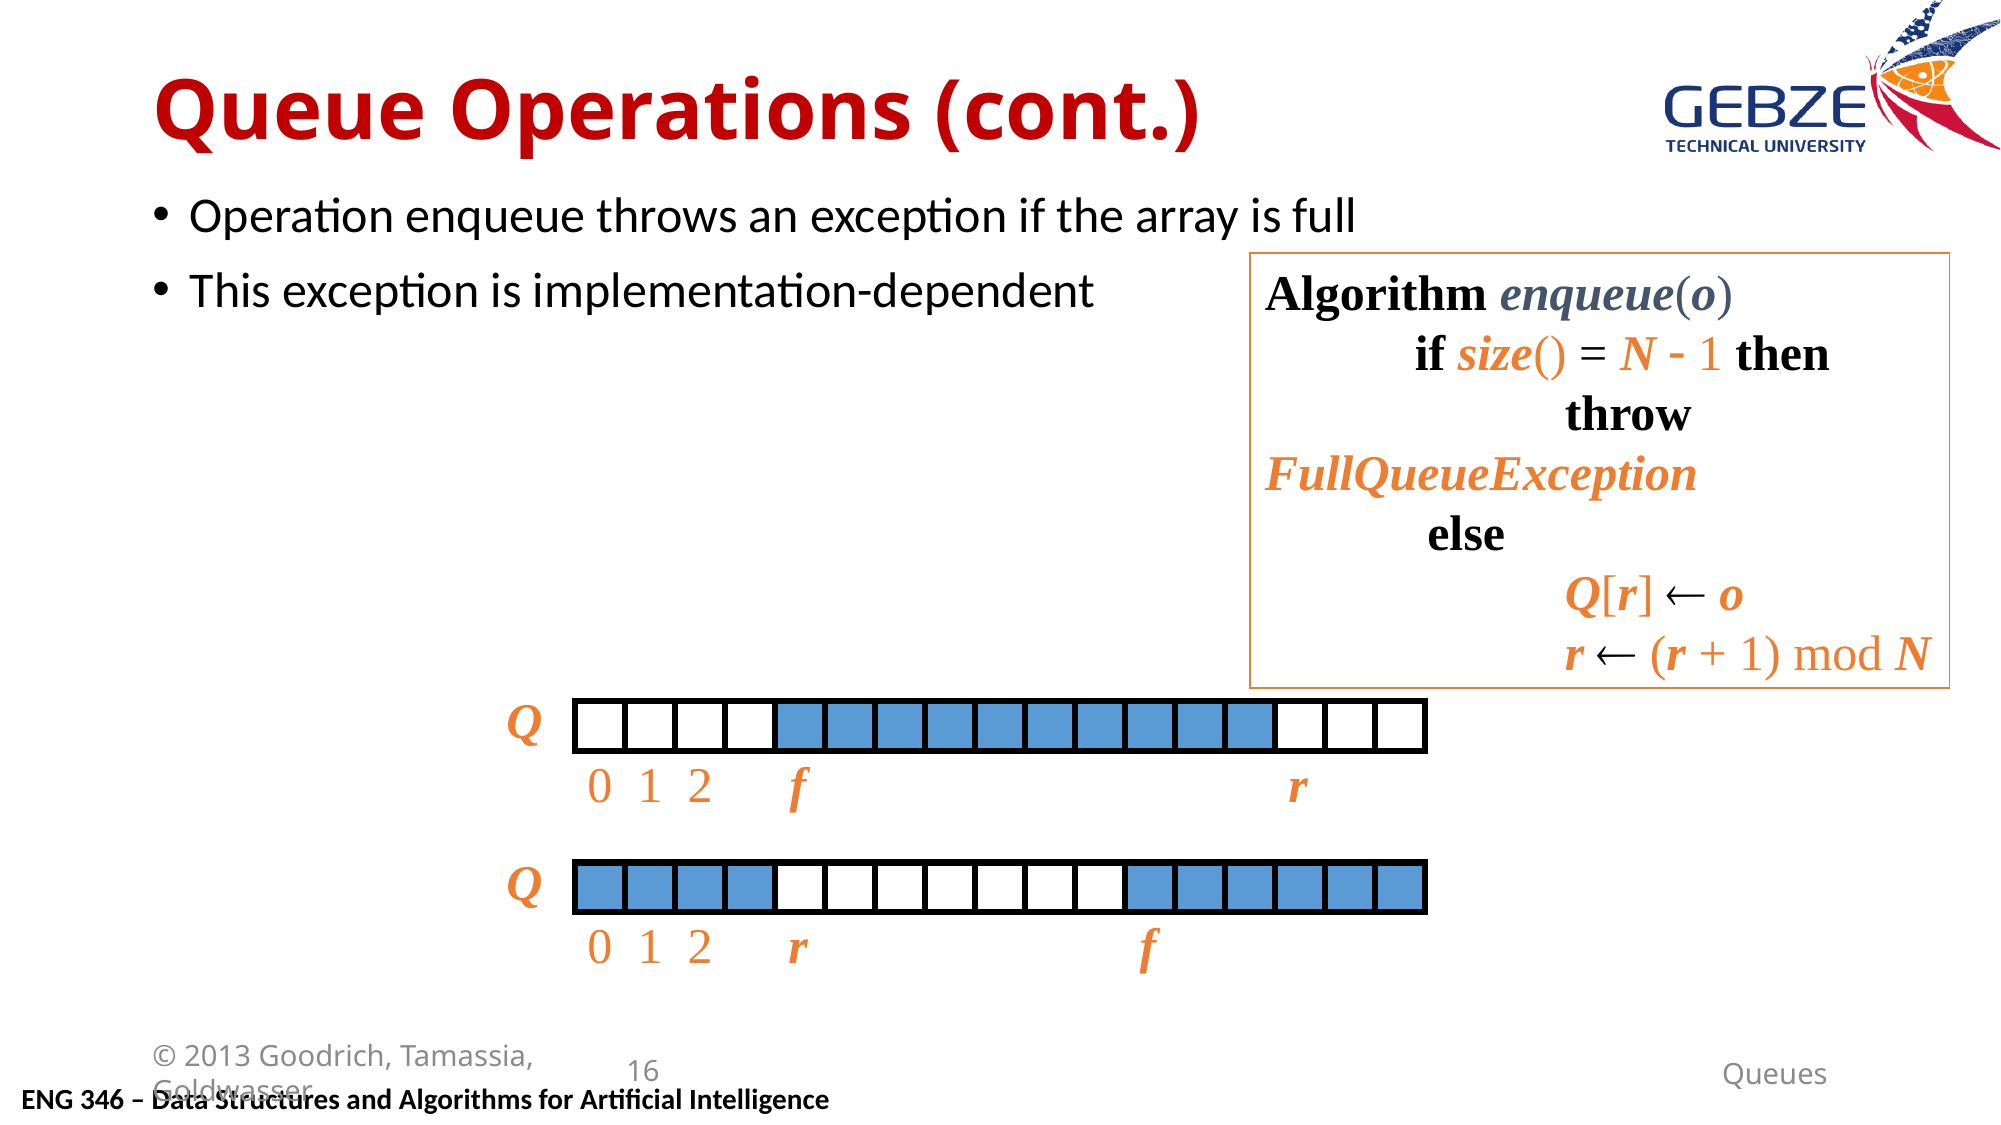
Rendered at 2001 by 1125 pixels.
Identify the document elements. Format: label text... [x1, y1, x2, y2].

text_box 1 [637, 913, 663, 974]
text_box r [774, 913, 822, 974]
text_box f [774, 752, 822, 813]
text_box 1 [637, 752, 663, 813]
text_box Q [499, 849, 549, 910]
text_box 2 [687, 752, 713, 813]
text_box 0 [587, 752, 613, 813]
text_box [574, 862, 1425, 913]
text_box 2 [687, 913, 713, 974]
text_box 0 [587, 913, 613, 974]
text_box Q [499, 688, 549, 749]
title Queue Operations (cont.) [137, 59, 1863, 166]
text_box r [1274, 752, 1322, 813]
text_box Algorithm enqueue(o) if size() = N  1 then throw FullQueueException else Q[r]  o r  (r + 1) mod N [1249, 253, 1950, 689]
footer Queues [1550, 1042, 2000, 1103]
slide_number <number> [0, 1042, 675, 1103]
text_box f [1124, 913, 1172, 974]
picture [1665, 0, 2001, 152]
list Operation enqueue throws an exception if the array is full This exception is implementation-dependent [137, 181, 1863, 1014]
text_box [574, 701, 1425, 752]
